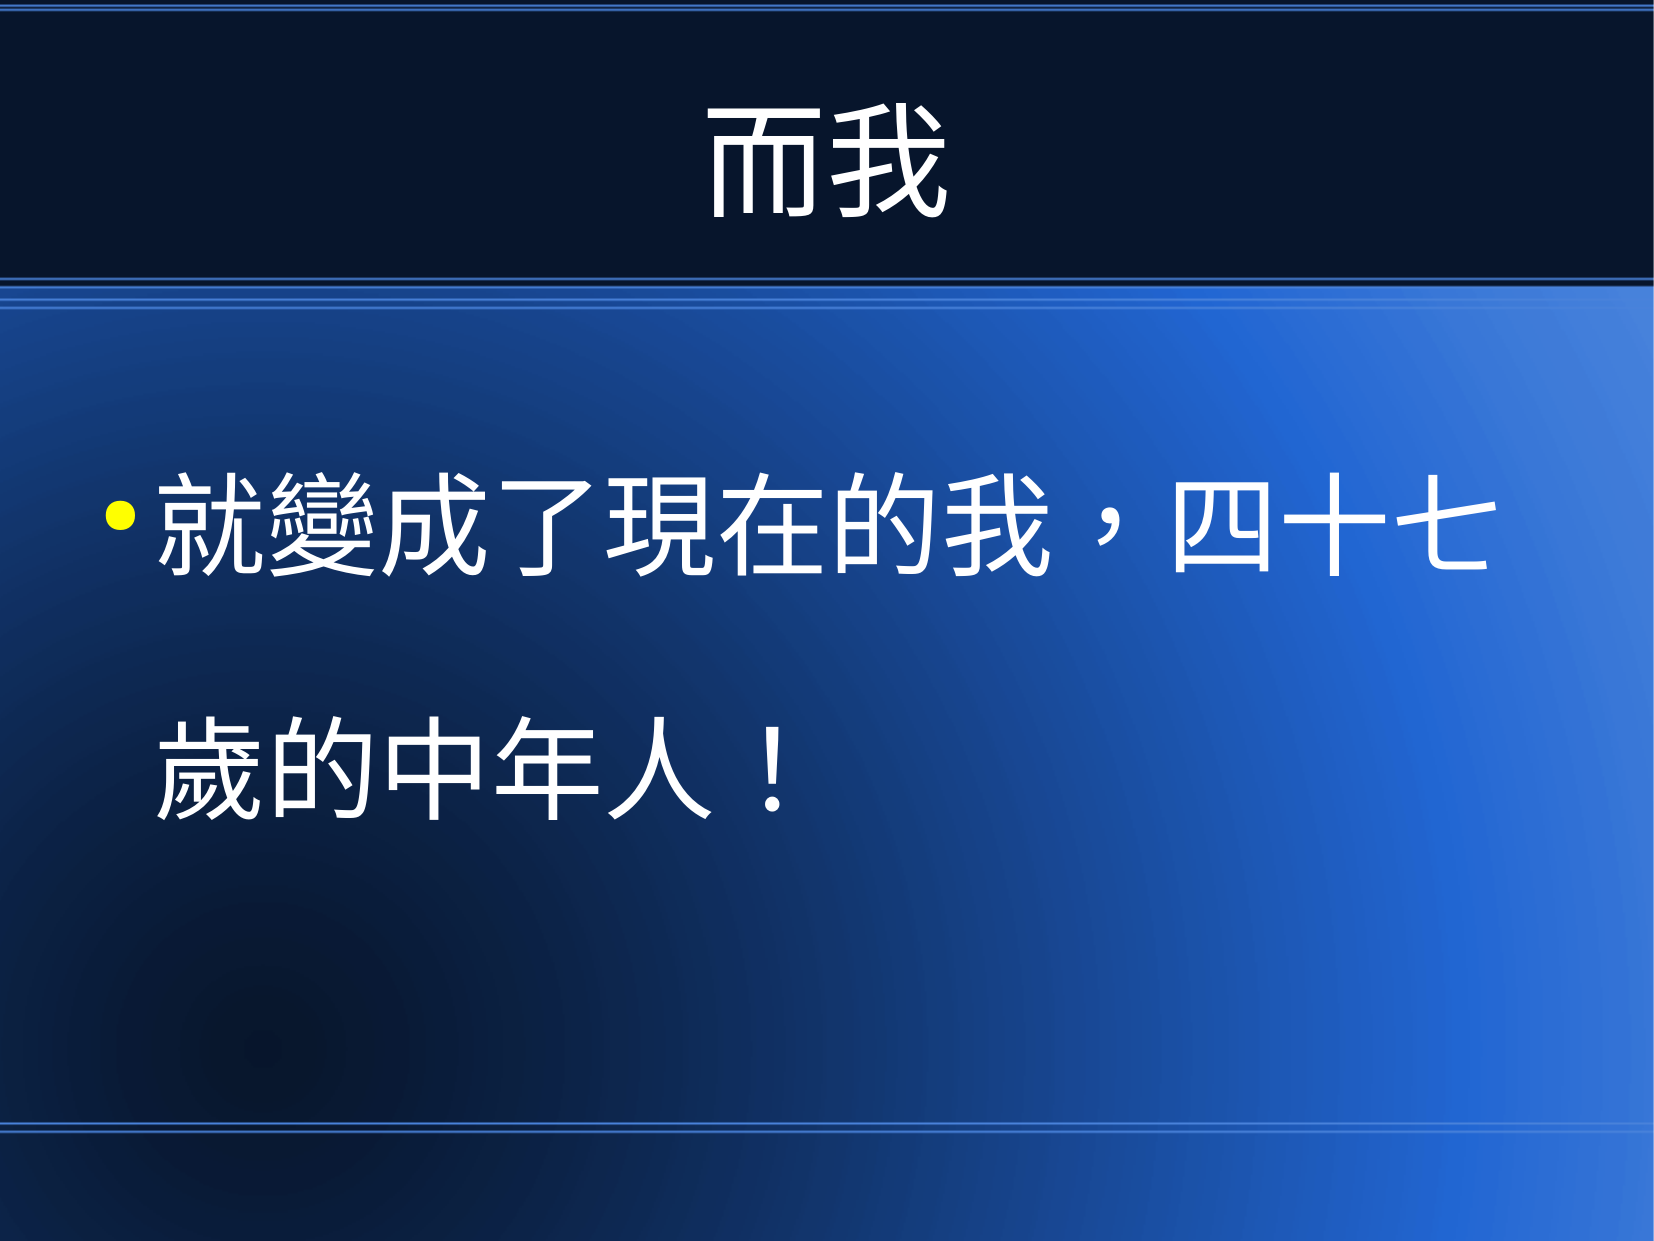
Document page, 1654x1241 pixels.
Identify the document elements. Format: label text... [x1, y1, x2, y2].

title 而我 [82, 49, 1571, 257]
picture [0, 0, 1654, 1241]
list 就變成了現在的我，四十七歲的中年人！ [82, 355, 1571, 1241]
